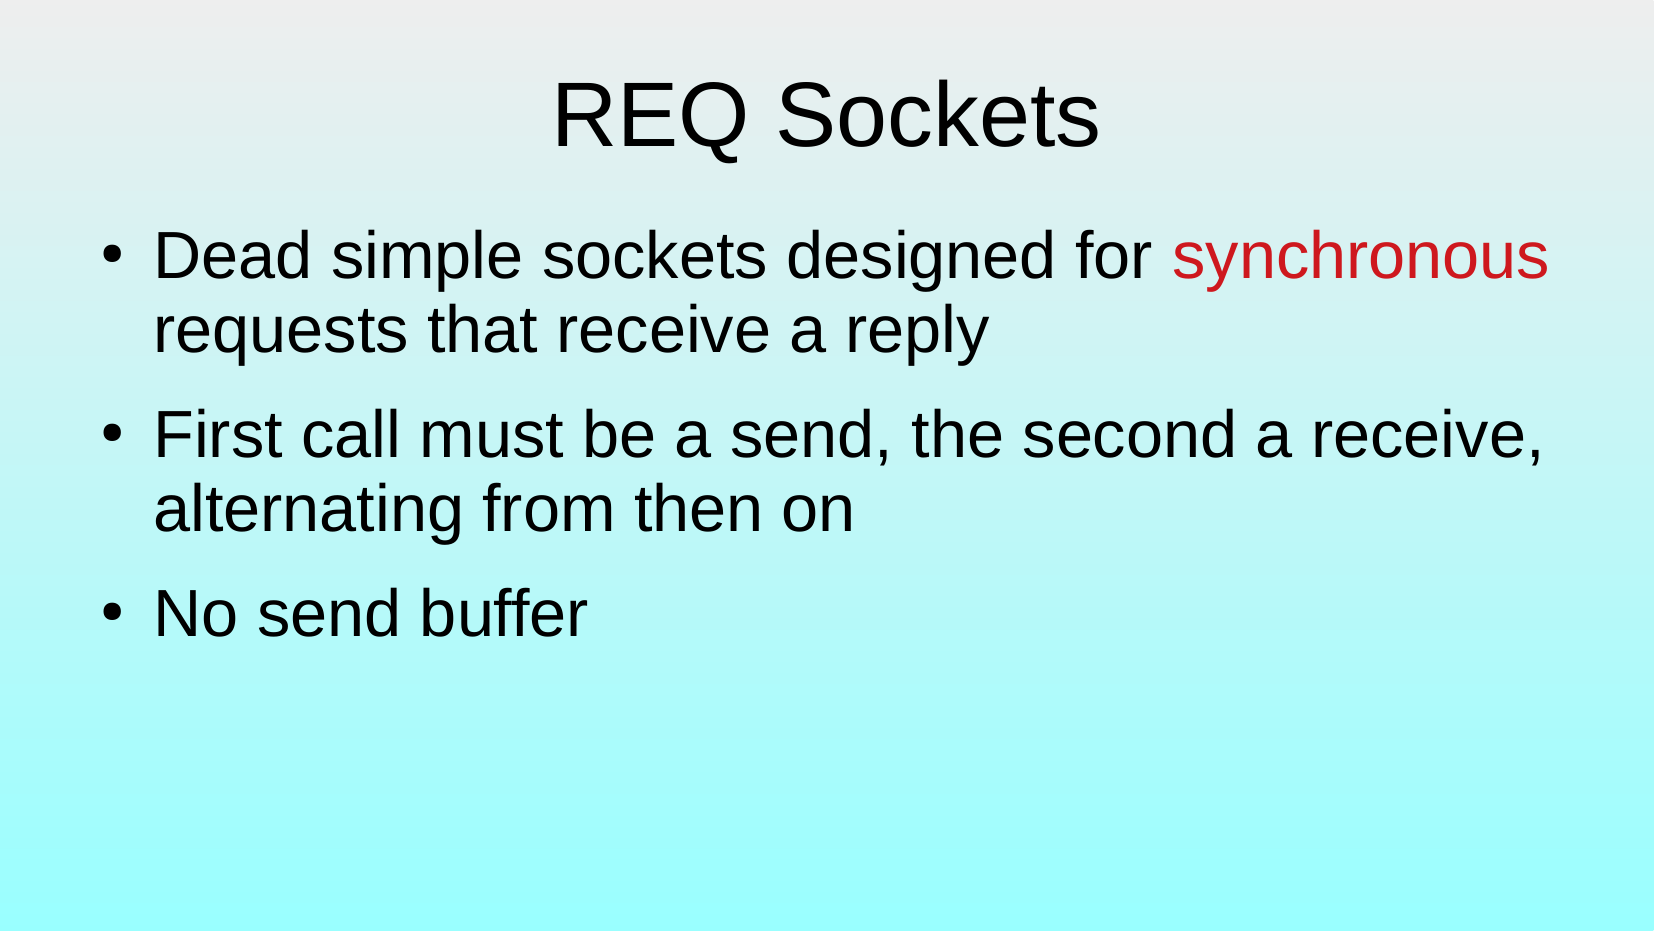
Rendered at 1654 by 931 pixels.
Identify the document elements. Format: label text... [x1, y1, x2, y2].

list Dead simple sockets designed for synchronous requests that receive a reply First call must be a send, the second a receive, alternating from then on No send buffer [82, 217, 1571, 758]
title REQ Sockets [82, 37, 1571, 193]
